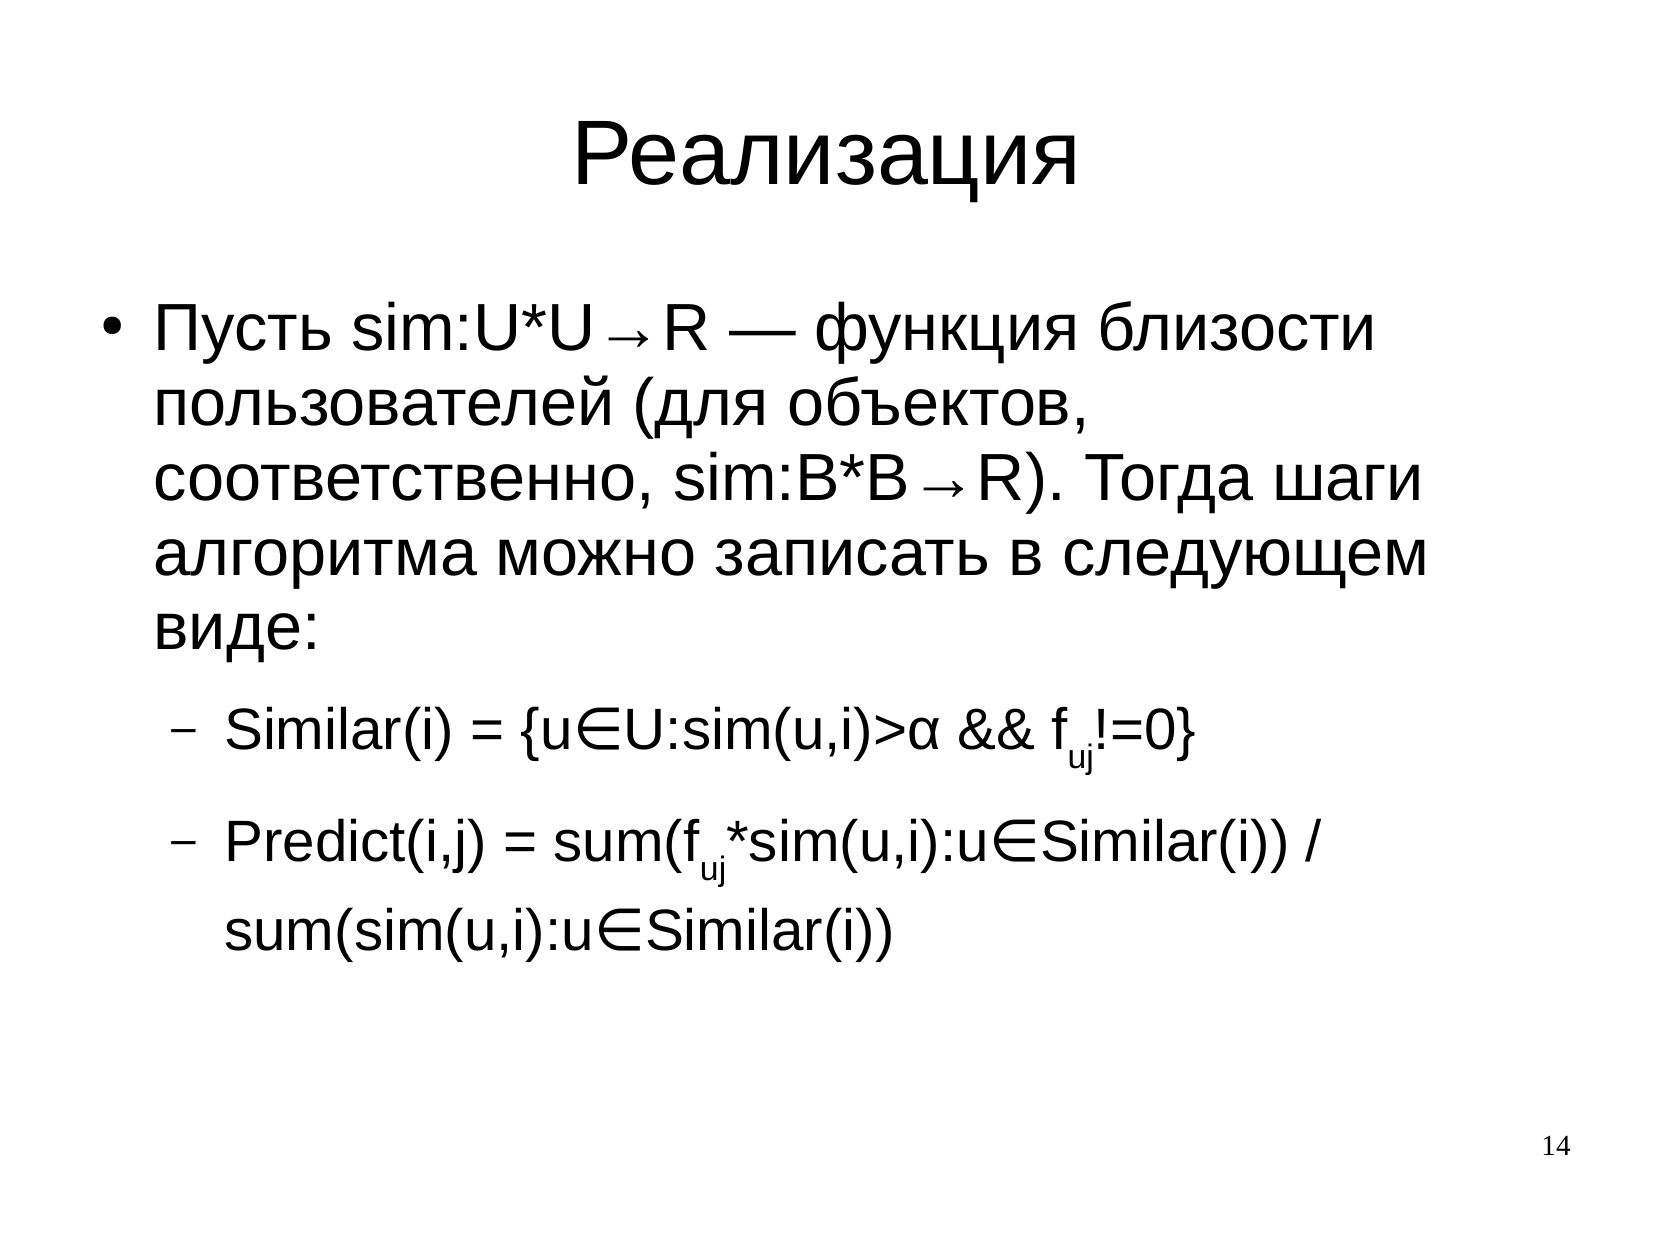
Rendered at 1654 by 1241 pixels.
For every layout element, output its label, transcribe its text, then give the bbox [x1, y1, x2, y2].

list Пусть sim:U*U→R — функция близости пользователей (для объектов, соответственно, sim:B*B→R). Тогда шаги алгоритма можно записать в следующем виде: Similar(i) = {u∈U:sim(u,i)>α && fuj!=0} Predict(i,j) = sum(fuj*sim(u,i):u∈Similar(i)) / sum(sim(u,i):u∈Similar(i)) [82, 290, 1571, 1010]
title Реализация [82, 49, 1571, 257]
